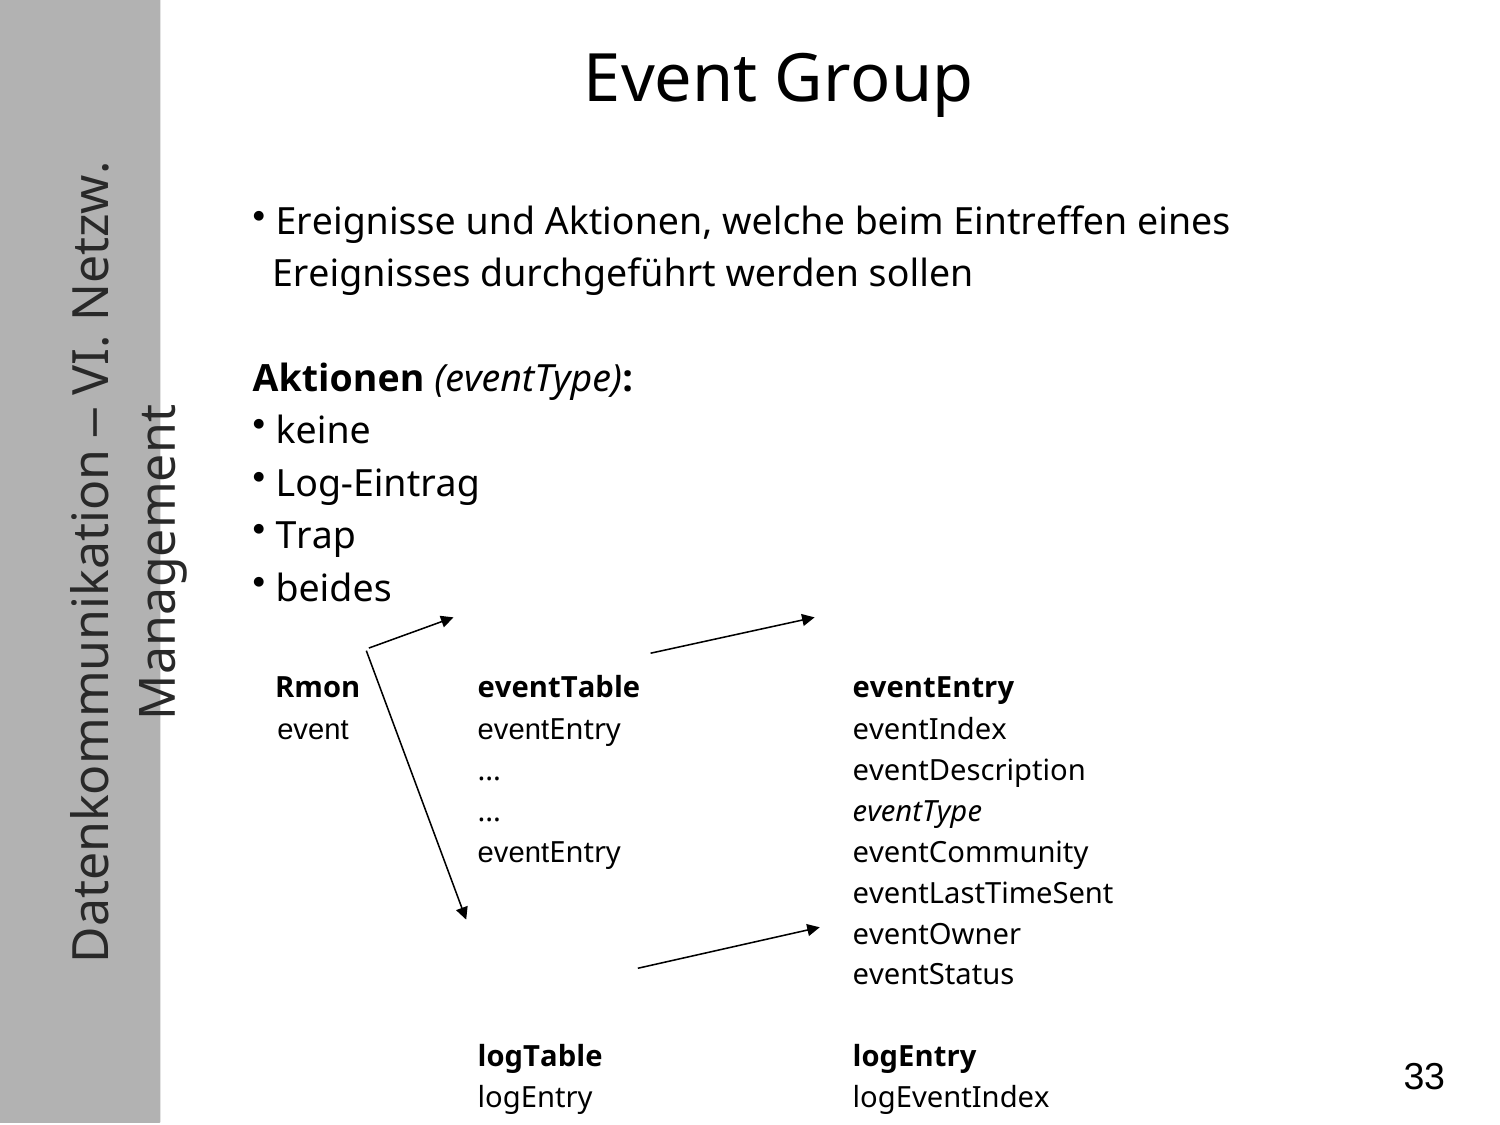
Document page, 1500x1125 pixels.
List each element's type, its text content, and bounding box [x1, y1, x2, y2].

text_box Datenkommunikation – VI. Netzw. Management [47, 1, 178, 1124]
text_box Event Group [577, 27, 981, 123]
text_box [0, 0, 160, 1123]
text_box <number> [1403, 1056, 1479, 1106]
text_box Ereignisse und Aktionen, welche beim Eintreffen eines Ereignisses durchgeführt werden sollen Aktionen (eventType): keine Log-Eintrag Trap beides Rmon eventTable eventEntry event eventEntry eventIndex ... eventDescription ... eventType eventEntry eventCommunity eventLastTimeSent eventOwner eventStatus logTable logEntry logEntry logEventIndex logIndex logTime logDescription [237, 187, 1448, 1125]
